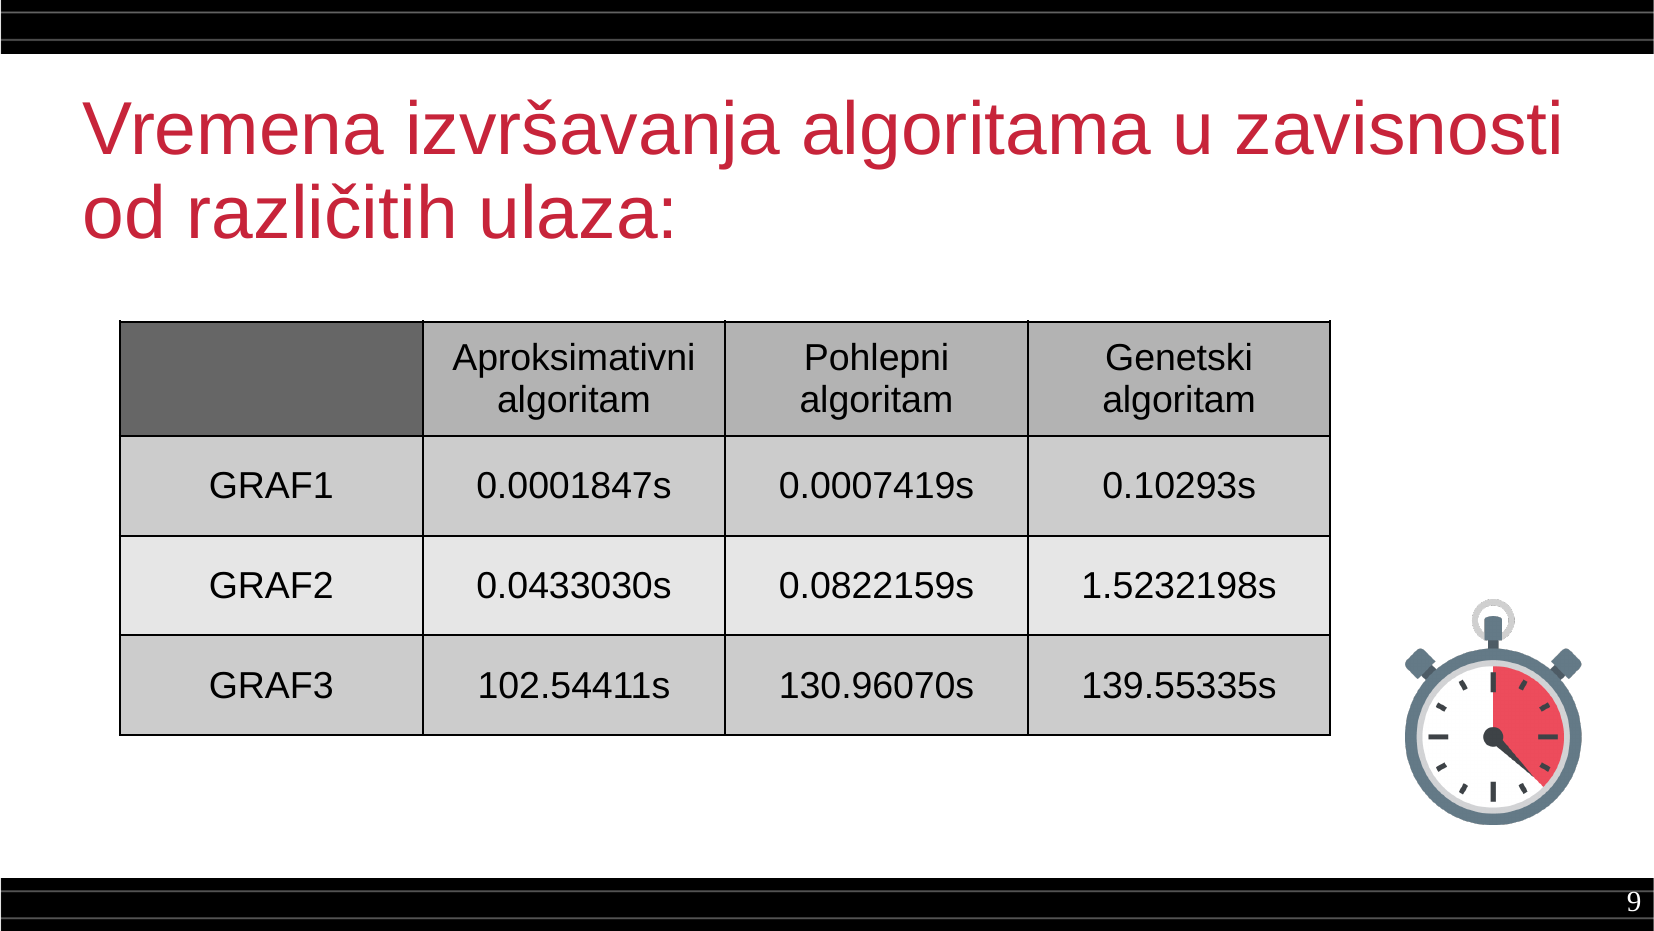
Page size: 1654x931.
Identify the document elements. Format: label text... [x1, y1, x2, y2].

table_cell 102.54411s [424, 636, 724, 734]
table_cell 0.0007419s [726, 437, 1027, 535]
table_header Aproksimativni algoritam [424, 323, 724, 435]
table_cell 0.0001847s [424, 437, 724, 535]
table_cell 0.10293s [1029, 437, 1329, 535]
table_cell 139.55335s [1029, 636, 1329, 734]
table_cell 130.96070s [726, 636, 1027, 734]
title Vremena izvršavanja algoritama u zavisnosti od različitih ulaza: [82, 86, 1571, 255]
table_cell GRAF3 [121, 636, 422, 734]
table_header [121, 323, 422, 435]
table_cell 0.0822159s [726, 537, 1027, 634]
picture [1380, 599, 1606, 826]
table_cell GRAF1 [121, 437, 422, 535]
table_cell 0.0433030s [424, 537, 724, 634]
table_header Pohlepni algoritam [726, 323, 1027, 435]
picture [0, 0, 1654, 54]
table_header Genetski algoritam [1029, 323, 1329, 435]
table_cell 1.5232198s [1029, 537, 1329, 634]
picture [0, 878, 1654, 931]
table_cell GRAF2 [121, 537, 422, 634]
